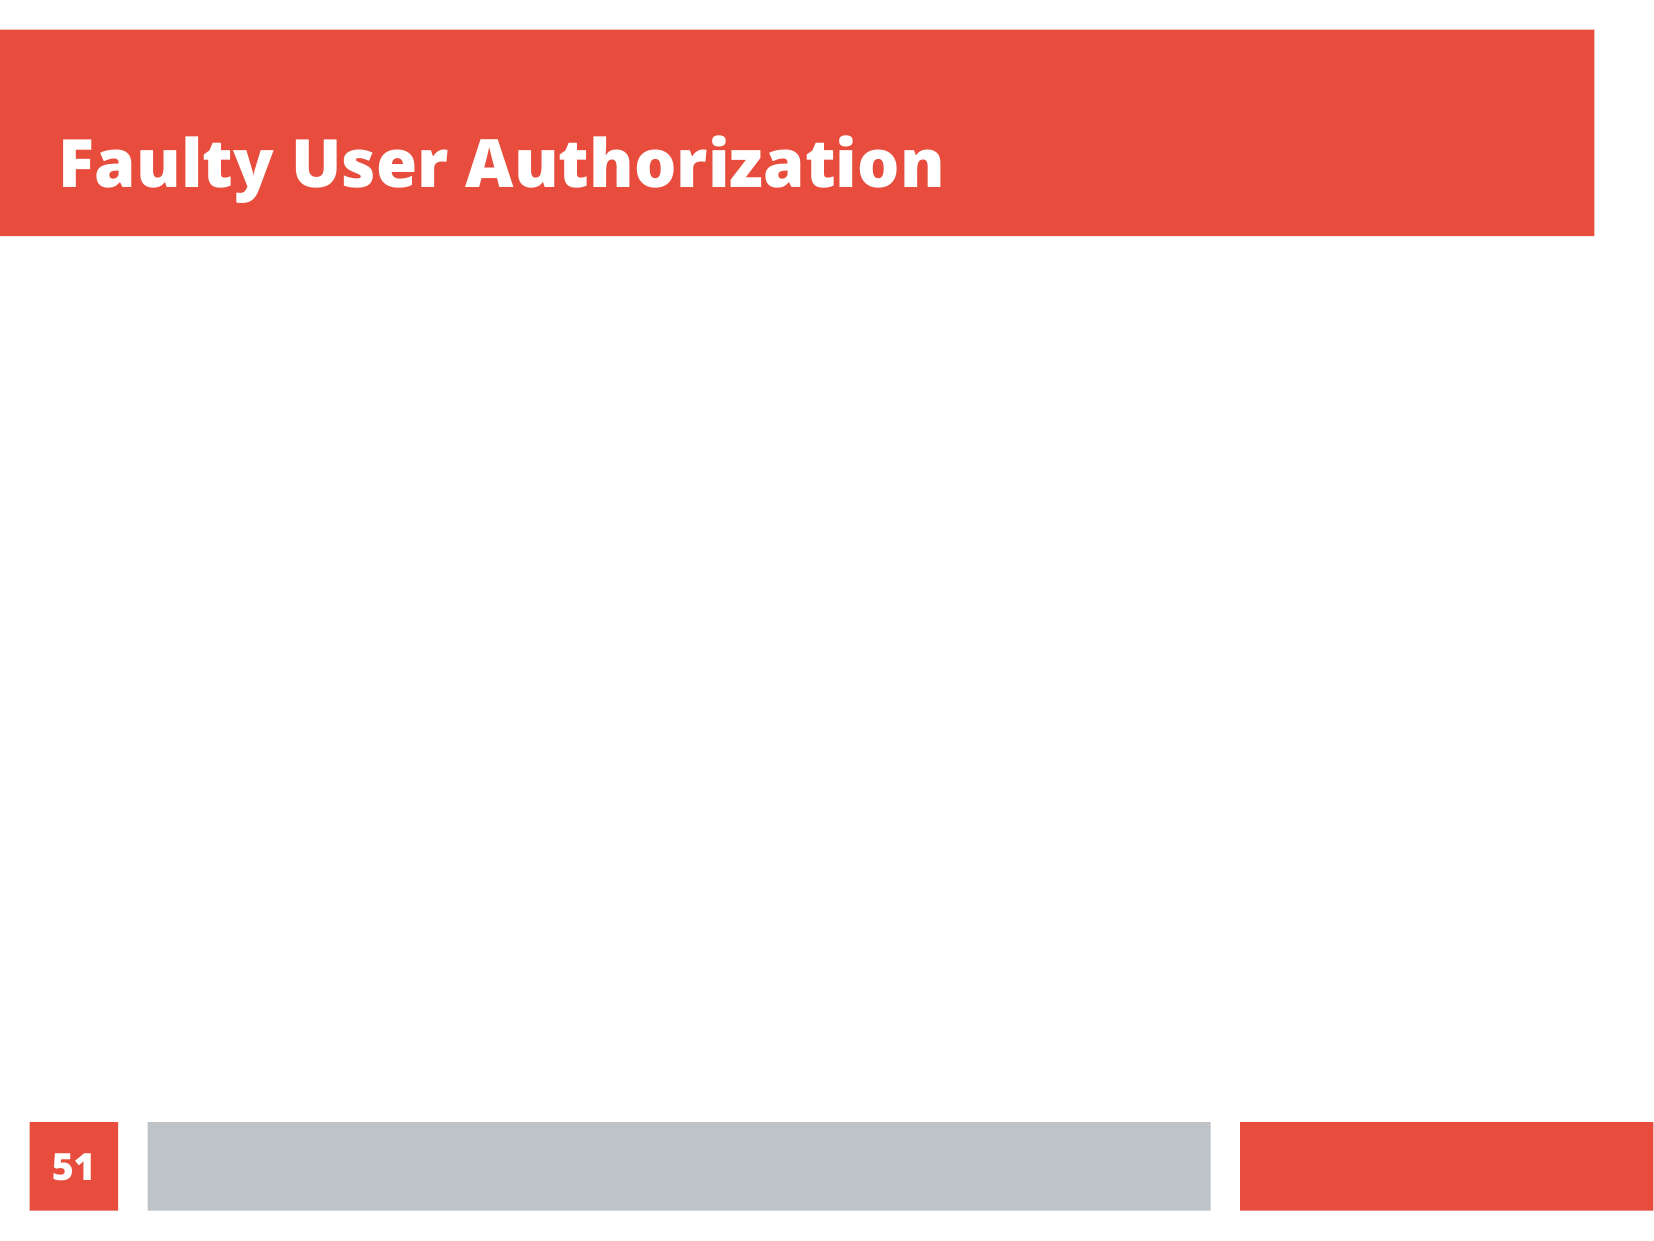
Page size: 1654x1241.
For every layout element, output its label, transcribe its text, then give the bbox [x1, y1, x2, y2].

title Faulty User Authorization [59, 59, 1595, 207]
